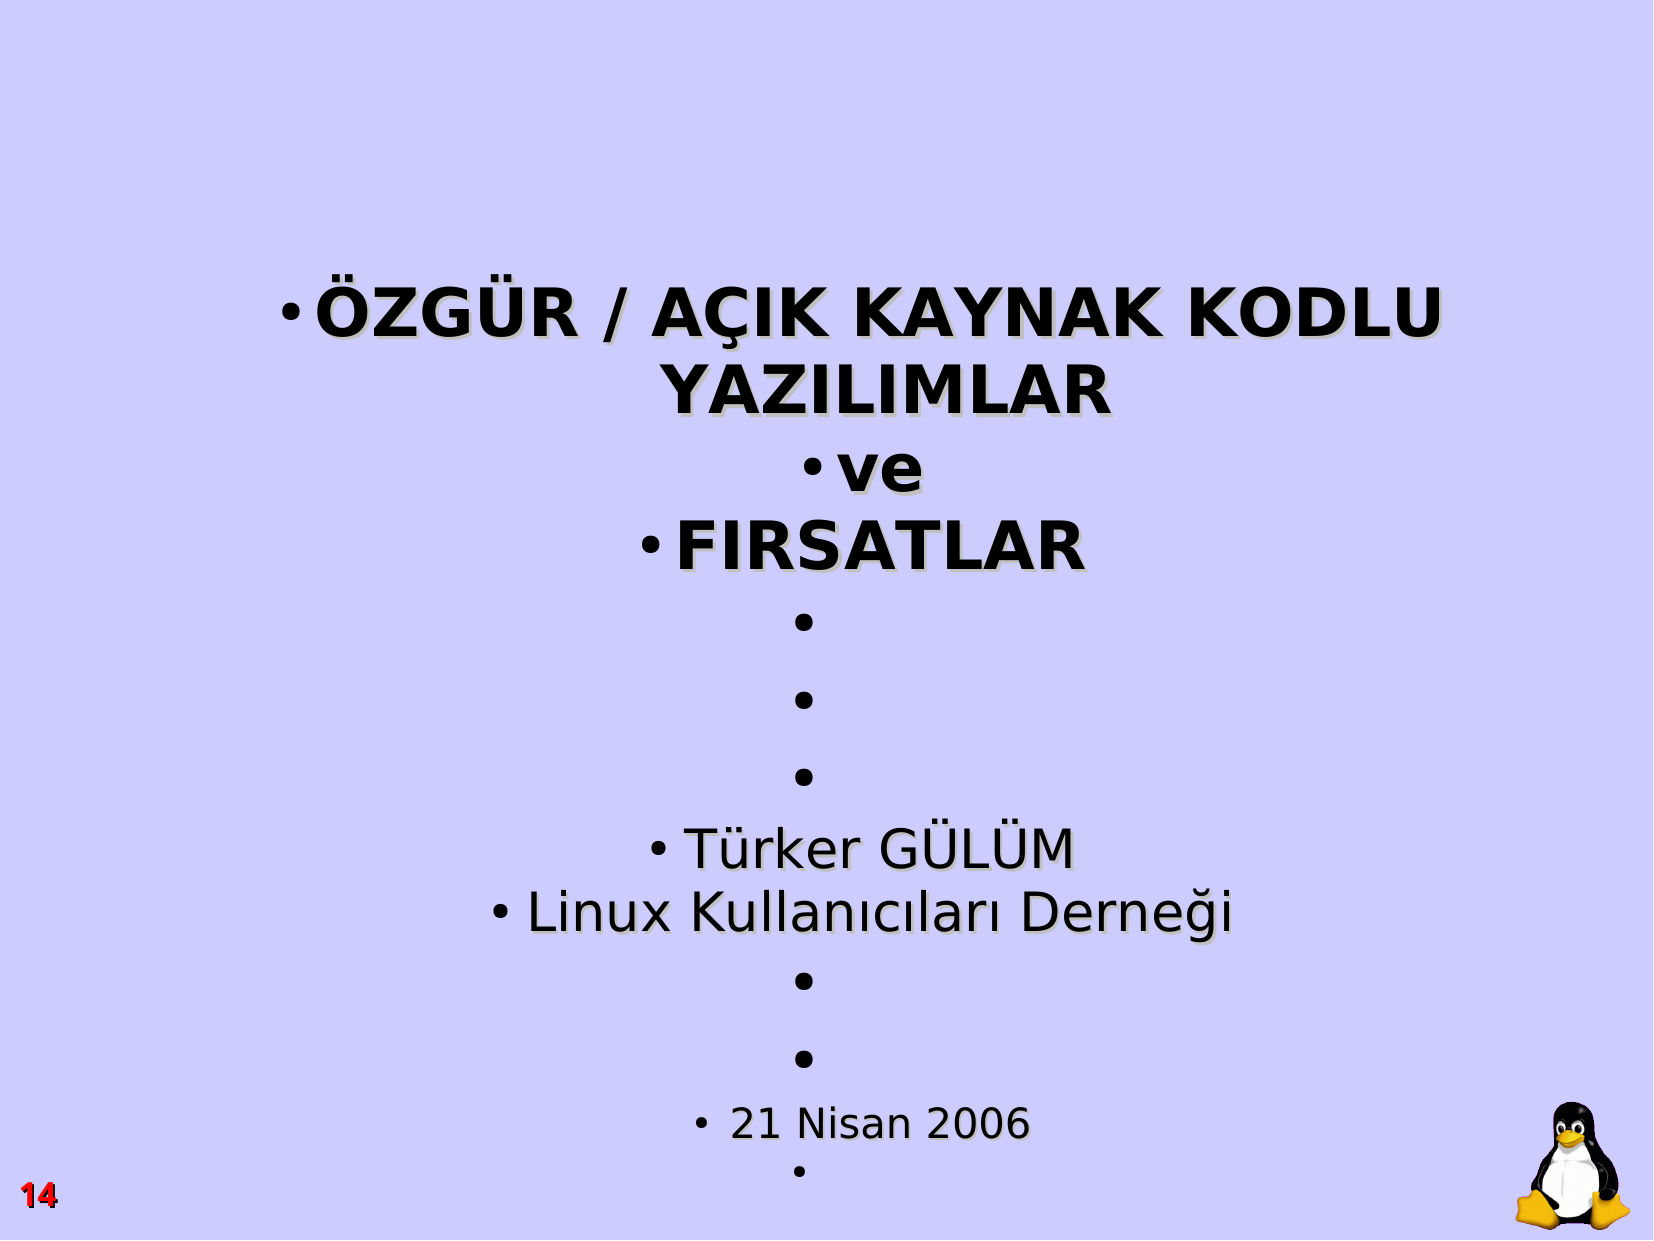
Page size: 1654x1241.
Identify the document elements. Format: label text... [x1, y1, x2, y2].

picture [1504, 1086, 1654, 1241]
subtitle ÖZGÜR / AÇIK KAYNAK KODLU YAZILIMLAR ve FIRSATLAR Türker GÜLÜM Linux Kullanıcıları Derneği 21 Nisan 2006 [121, 292, 1534, 1180]
